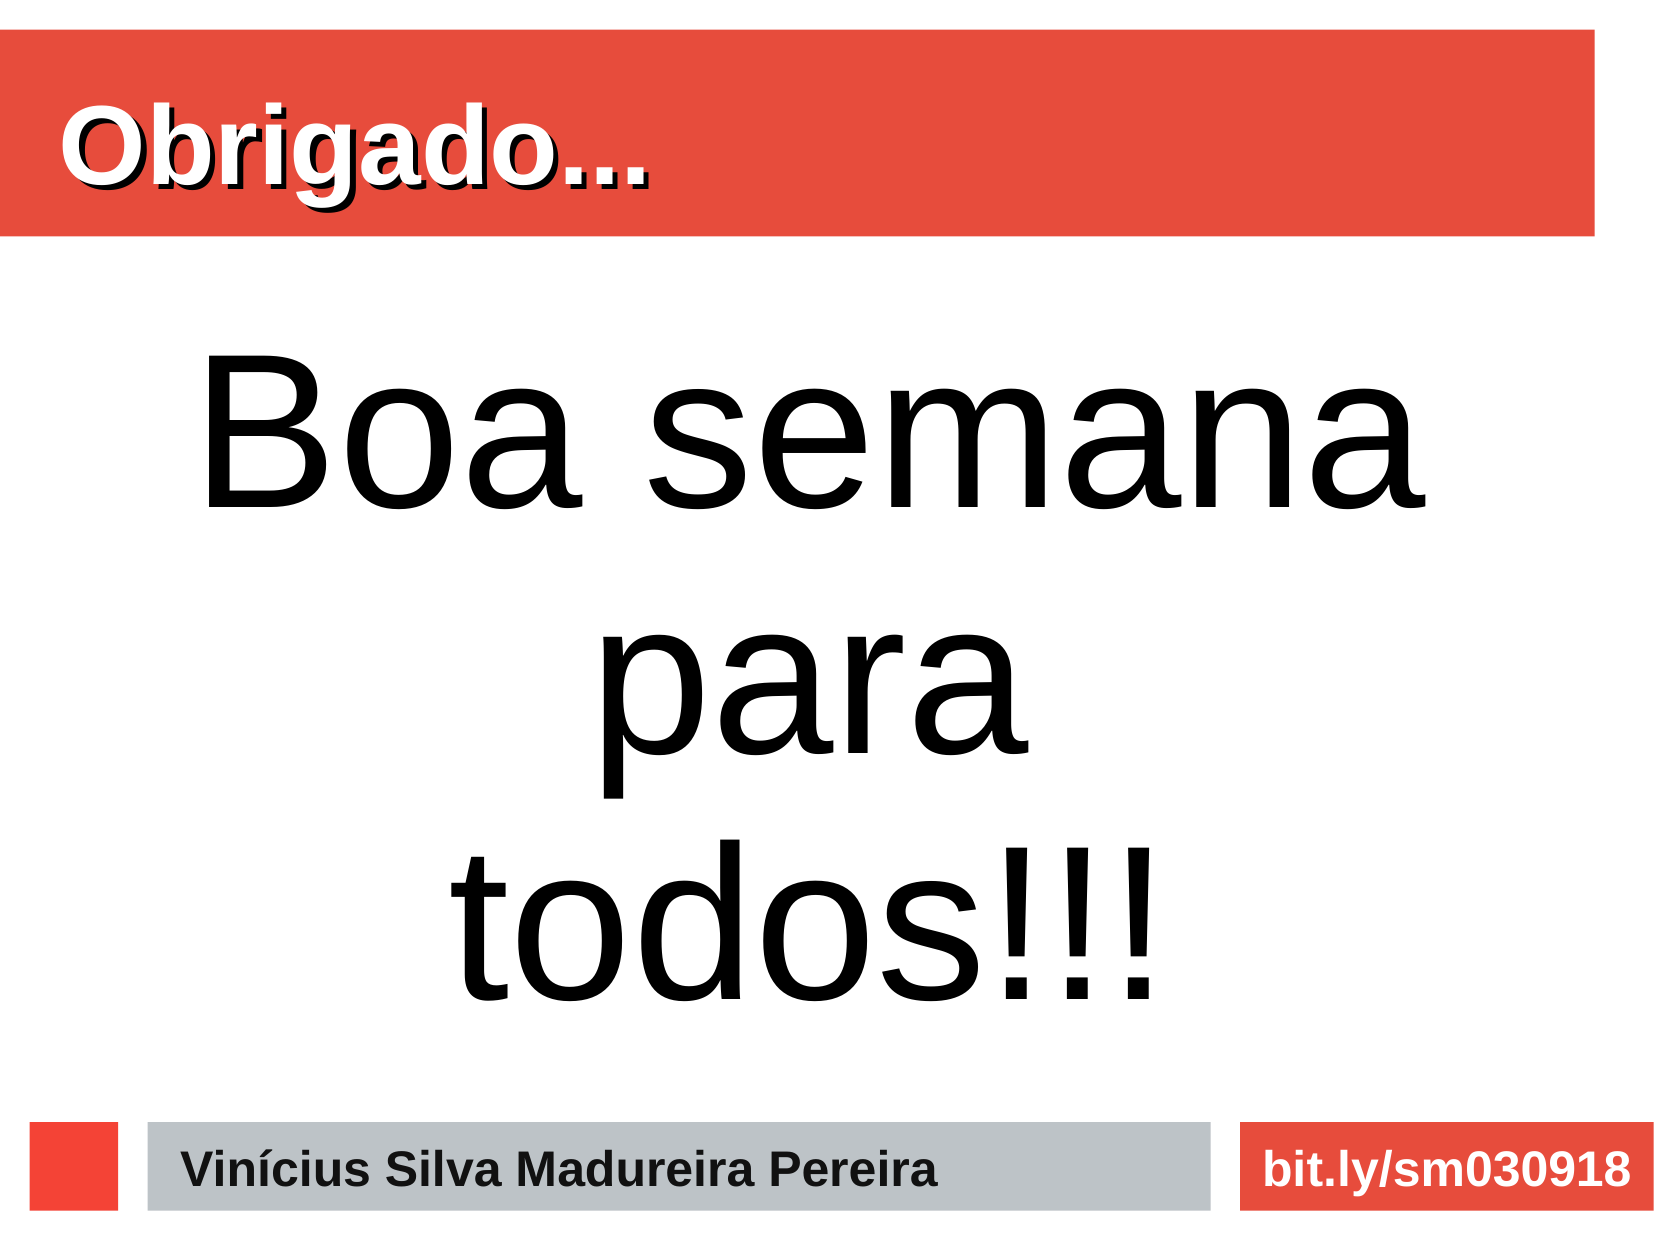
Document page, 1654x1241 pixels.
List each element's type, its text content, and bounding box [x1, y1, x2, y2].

title Obrigado... [59, 59, 1595, 207]
text_box bit.ly/sm030918 [1228, 1133, 1654, 1205]
text_box Vinícius Silva Madureira Pereira [165, 1133, 1170, 1205]
text_box Boa semana para todos!!! [70, 301, 1548, 1087]
